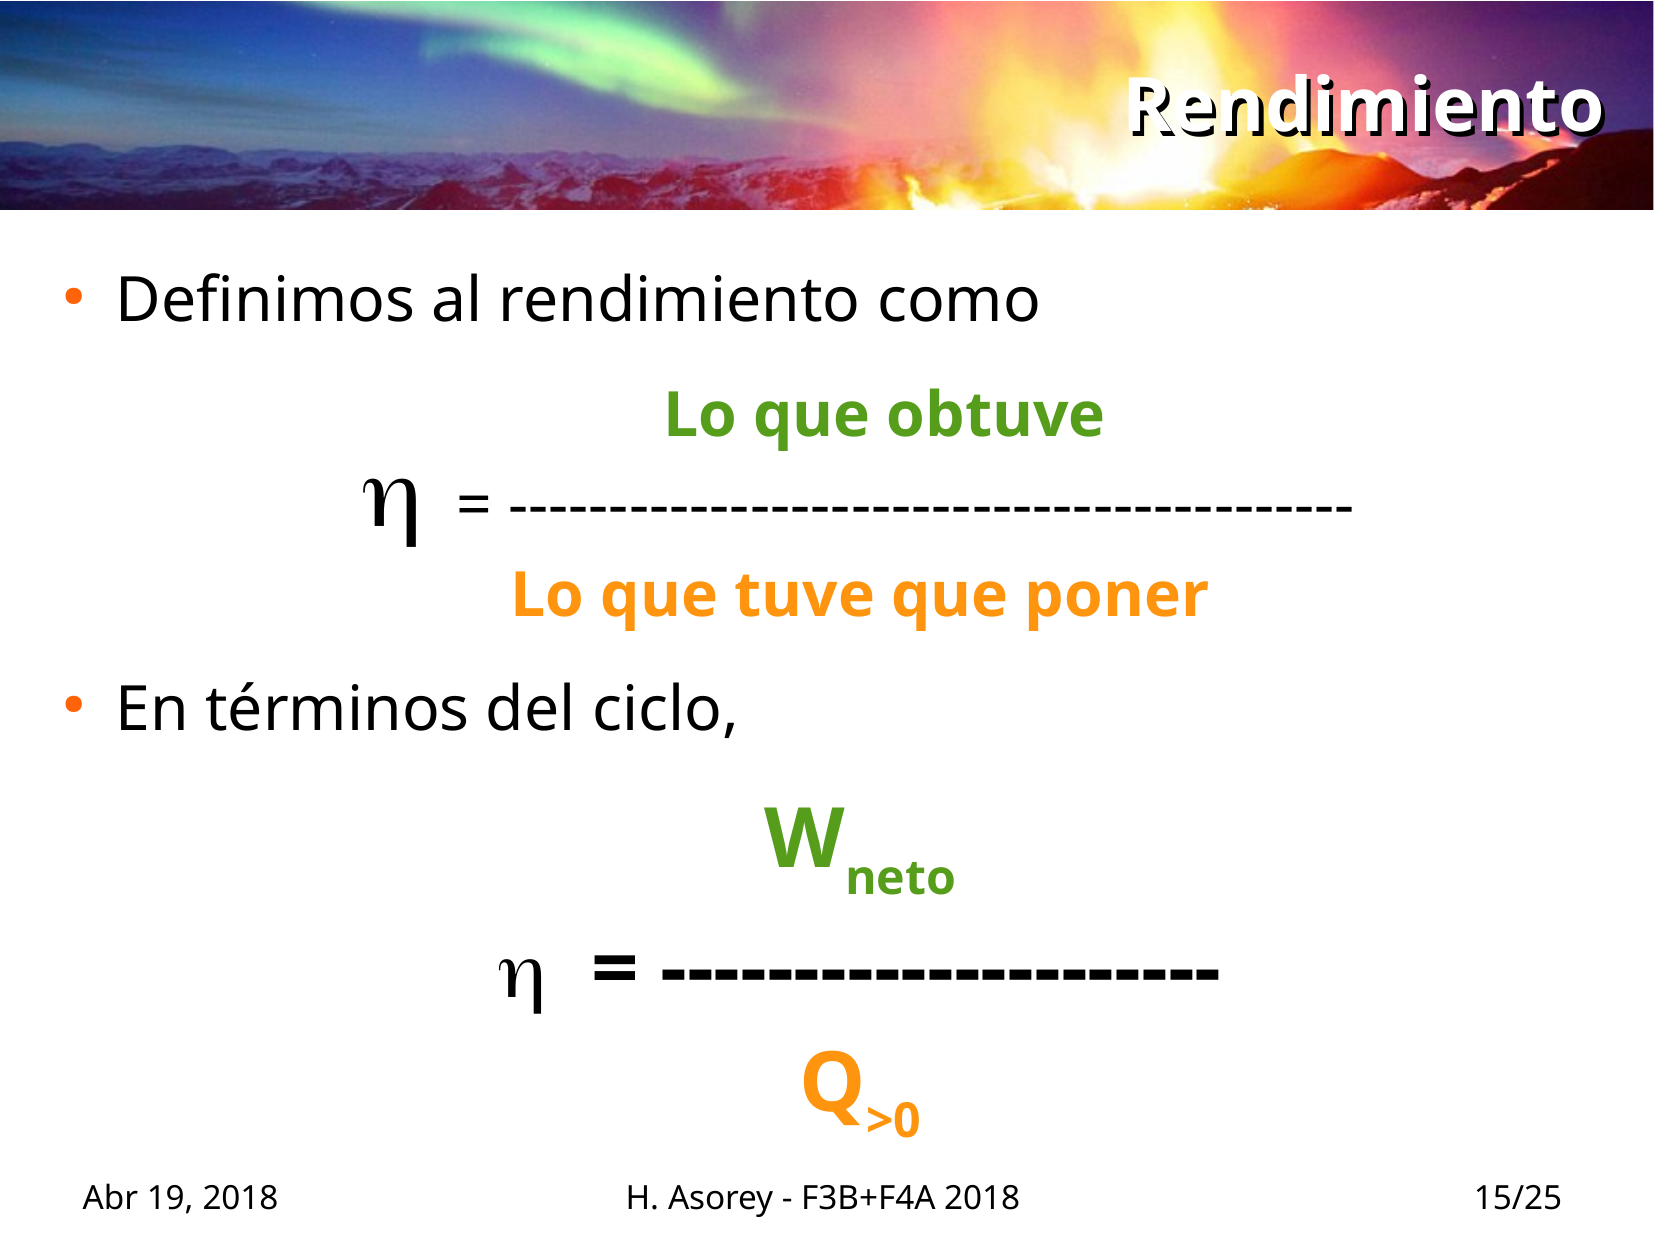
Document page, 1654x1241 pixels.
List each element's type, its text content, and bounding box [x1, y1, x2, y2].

picture [0, 1, 1654, 210]
list Definimos al rendimiento como Lo que obtuve h = ------------------------------------------ Lo que tuve que poner En términos del ciclo, Wneto h = --------------------- Q>0 [45, 255, 1606, 1156]
title Rendimiento [45, 15, 1606, 191]
